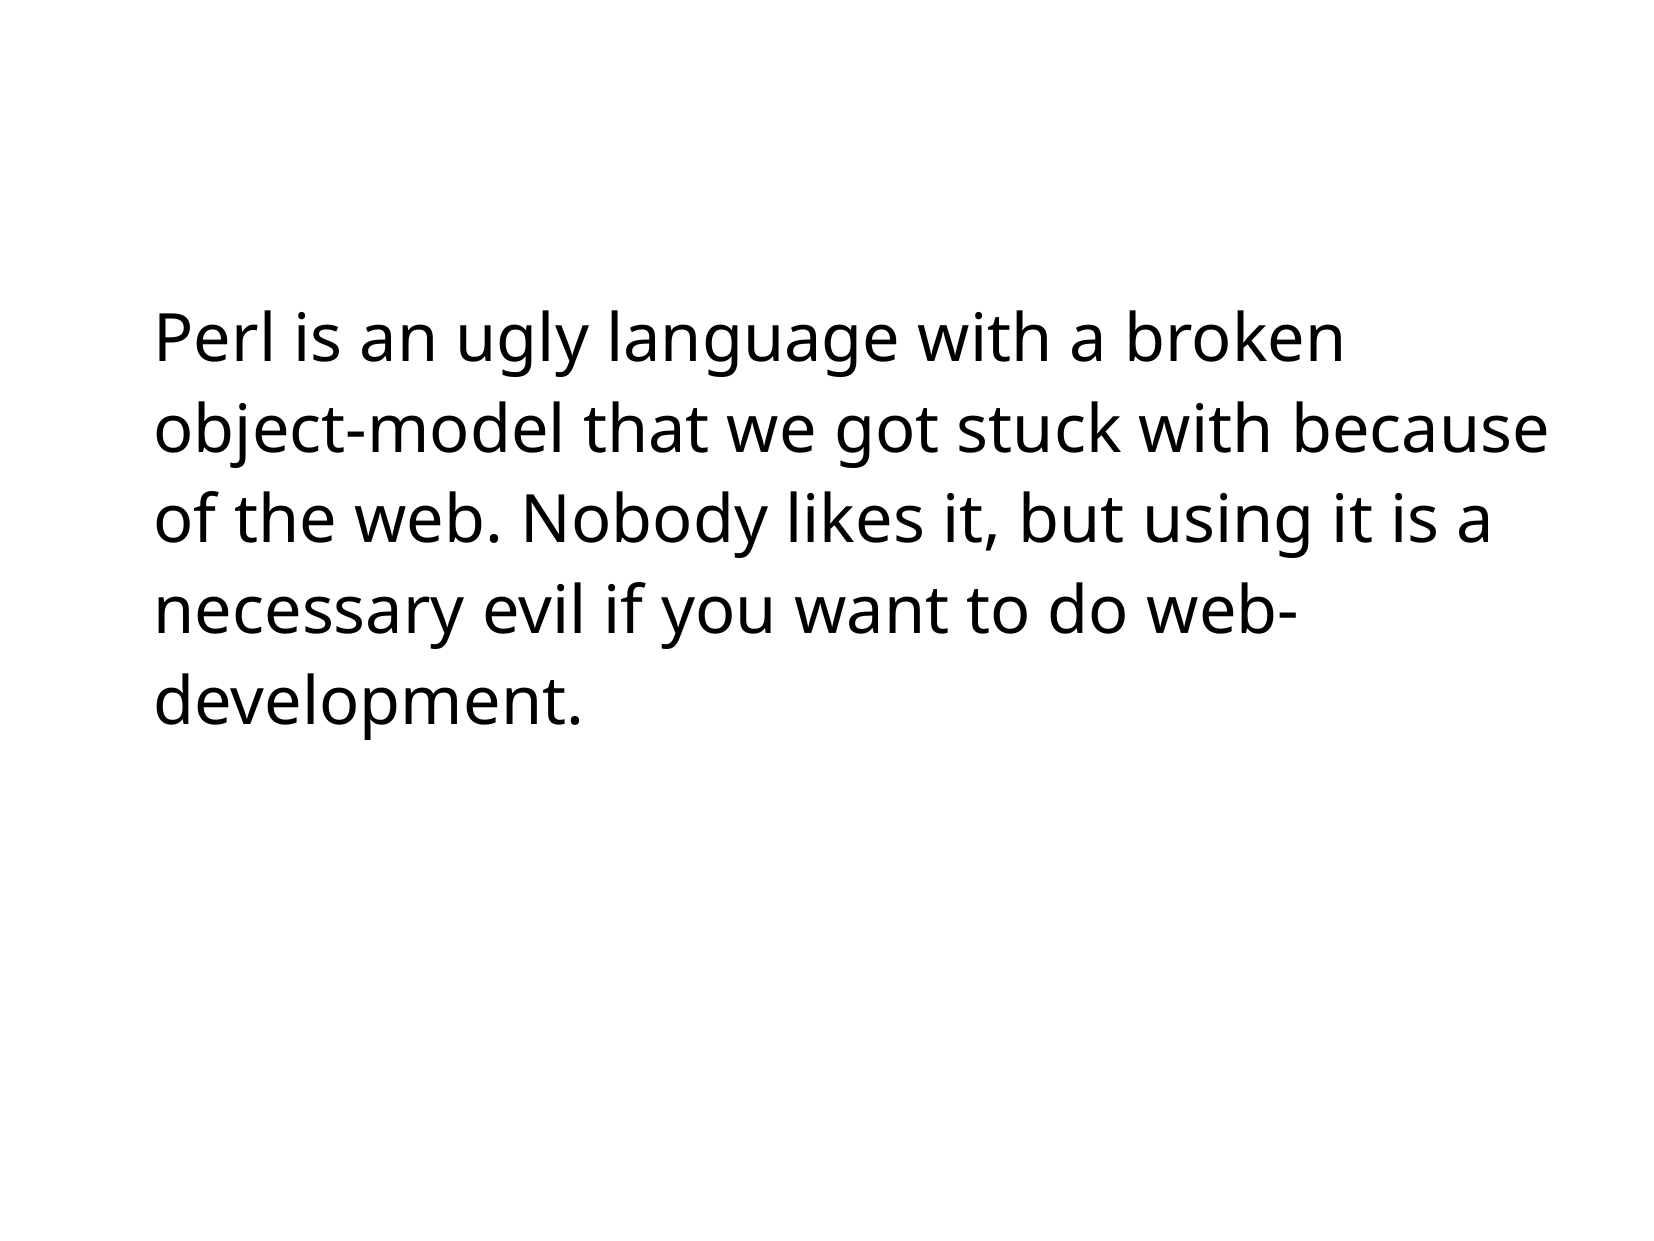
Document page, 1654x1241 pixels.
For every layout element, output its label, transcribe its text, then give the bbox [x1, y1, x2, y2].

list Perl is an ugly language with a broken object-model that we got stuck with because of the web. Nobody likes it, but using it is a necessary evil if you want to do web-development. [82, 290, 1571, 1109]
